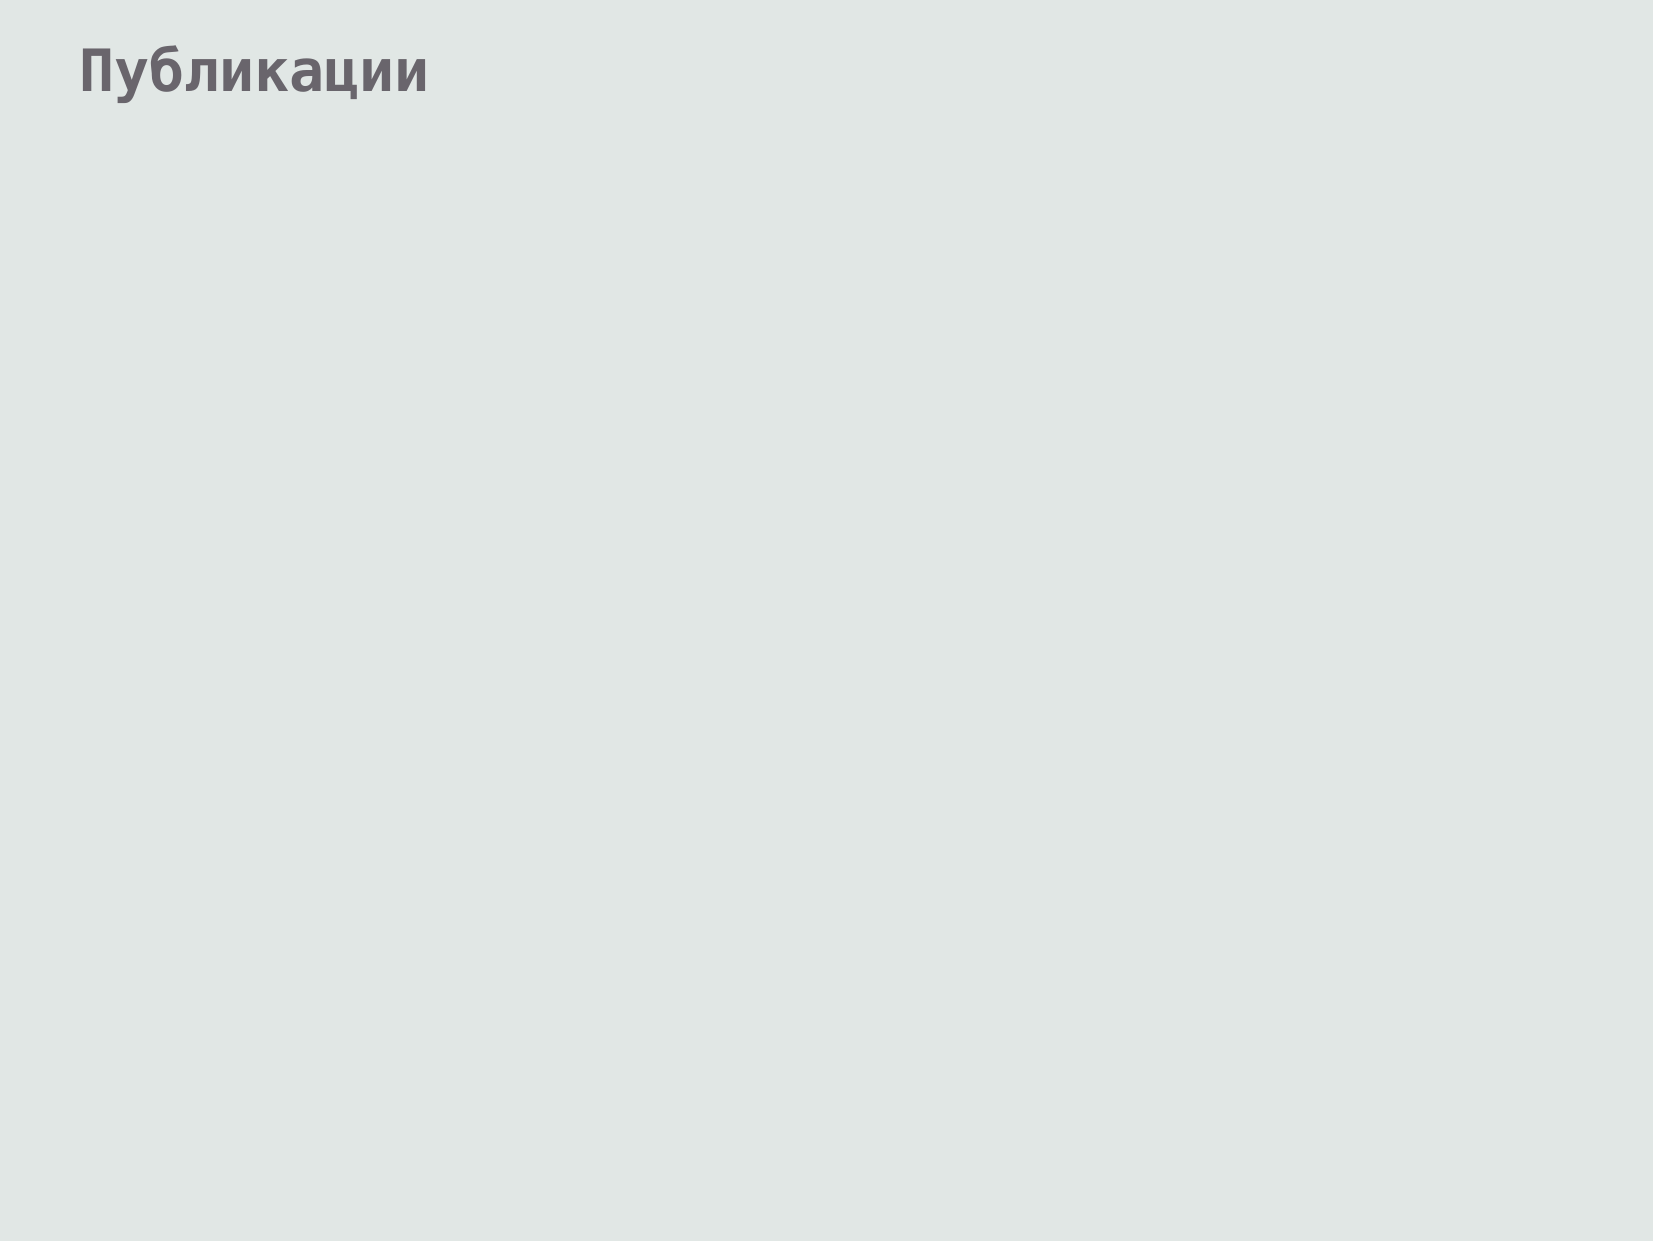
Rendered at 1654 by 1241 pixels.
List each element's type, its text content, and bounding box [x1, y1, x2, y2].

text_box Публикации [65, 30, 1291, 113]
